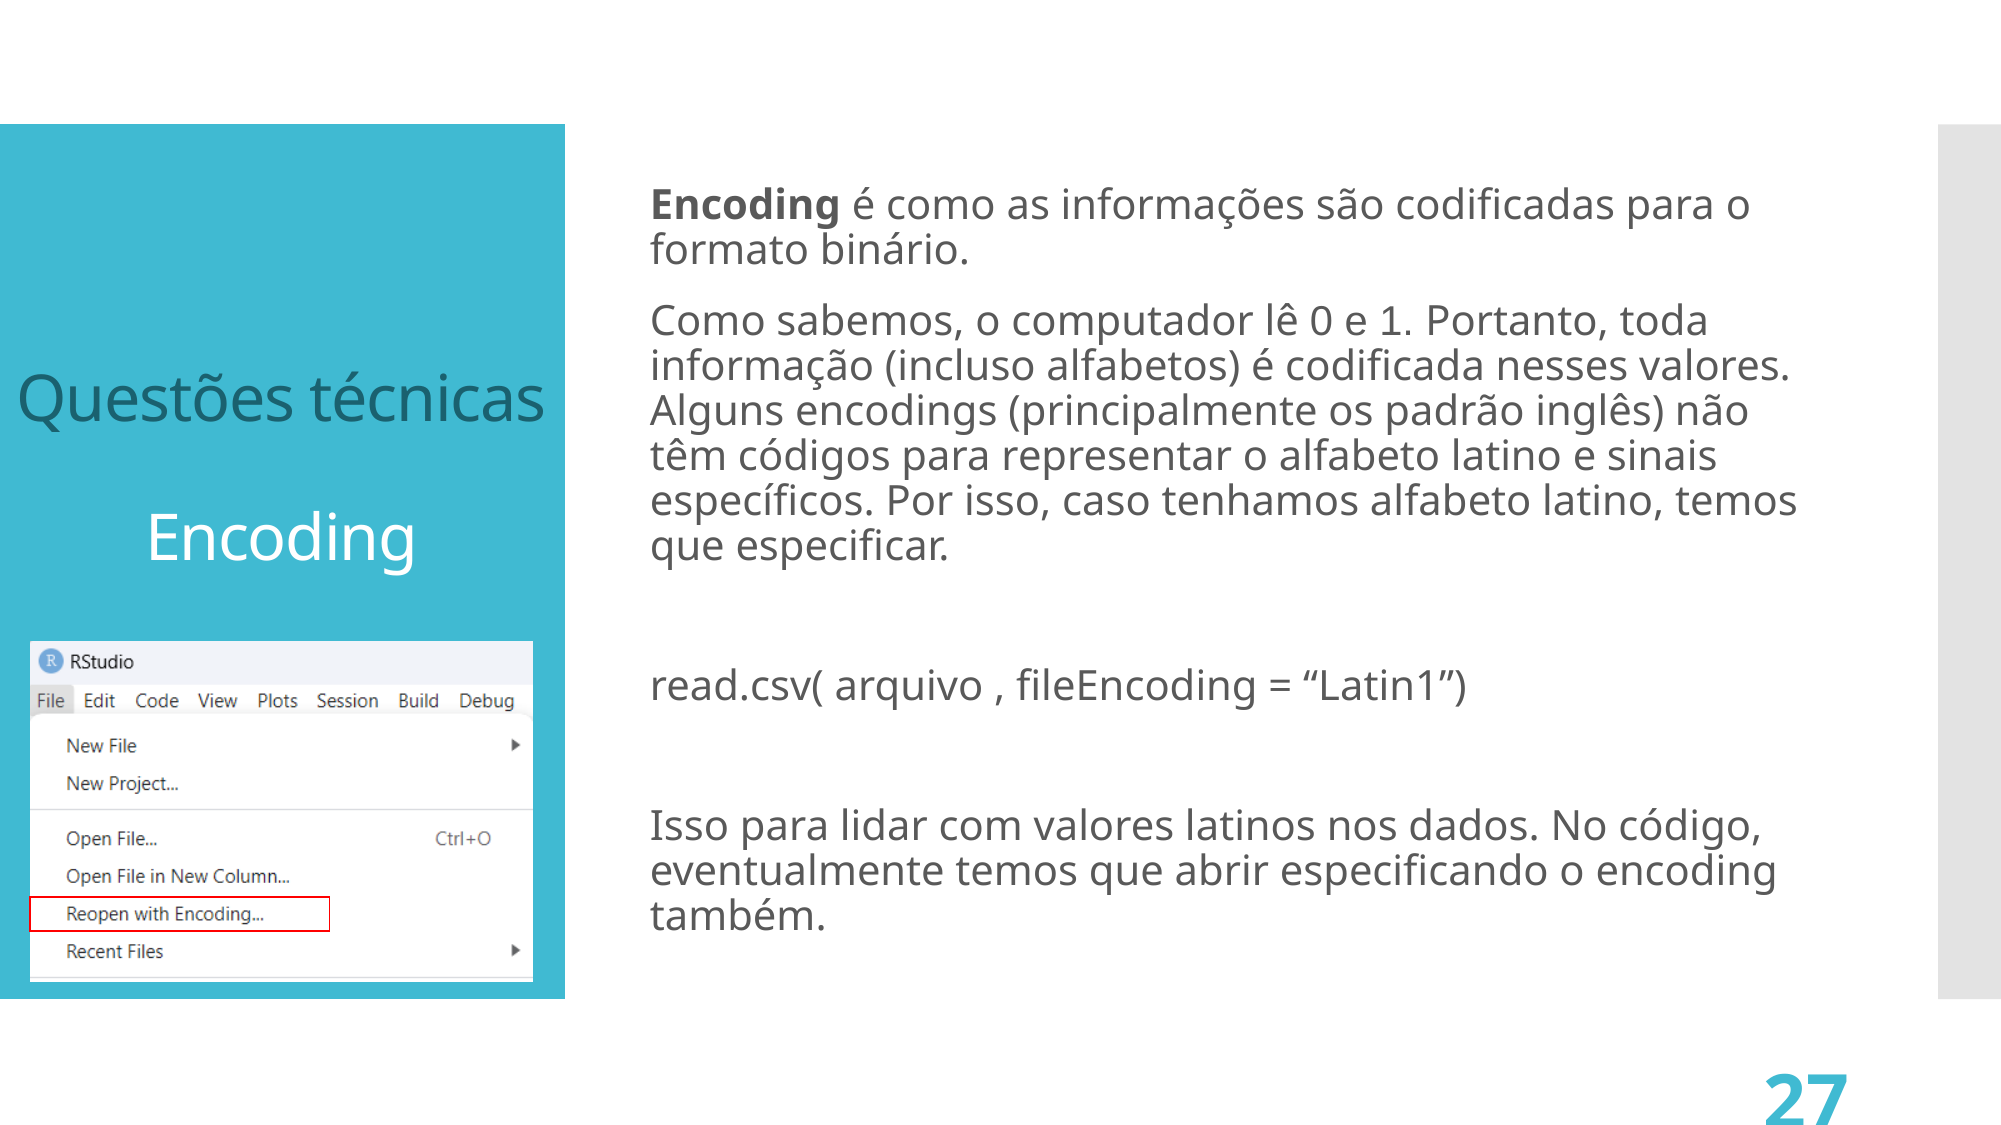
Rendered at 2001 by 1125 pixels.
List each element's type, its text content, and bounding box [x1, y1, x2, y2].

picture [30, 641, 533, 982]
picture [31, 898, 329, 930]
text_box [1748, 1045, 2000, 1106]
text_box Questões técnicas Encoding [0, 351, 564, 589]
list Encoding é como as informações são codificadas para o formato binário. Como sabemos, o computador lê 0 e 1. Portanto, toda informação (incluso alfabetos) é codificada nesses valores. Alguns encodings (principalmente os padrão inglês) não têm códigos para representar o alfabeto latino e sinais específicos. Por isso, caso tenhamos alfabeto latino, temos que especificar. read.csv( arquivo , fileEncoding = “Latin1”) Isso para lidar com valores latinos nos dados. No código, eventualmente temos que abrir especificando o encoding também. [634, 141, 1835, 982]
